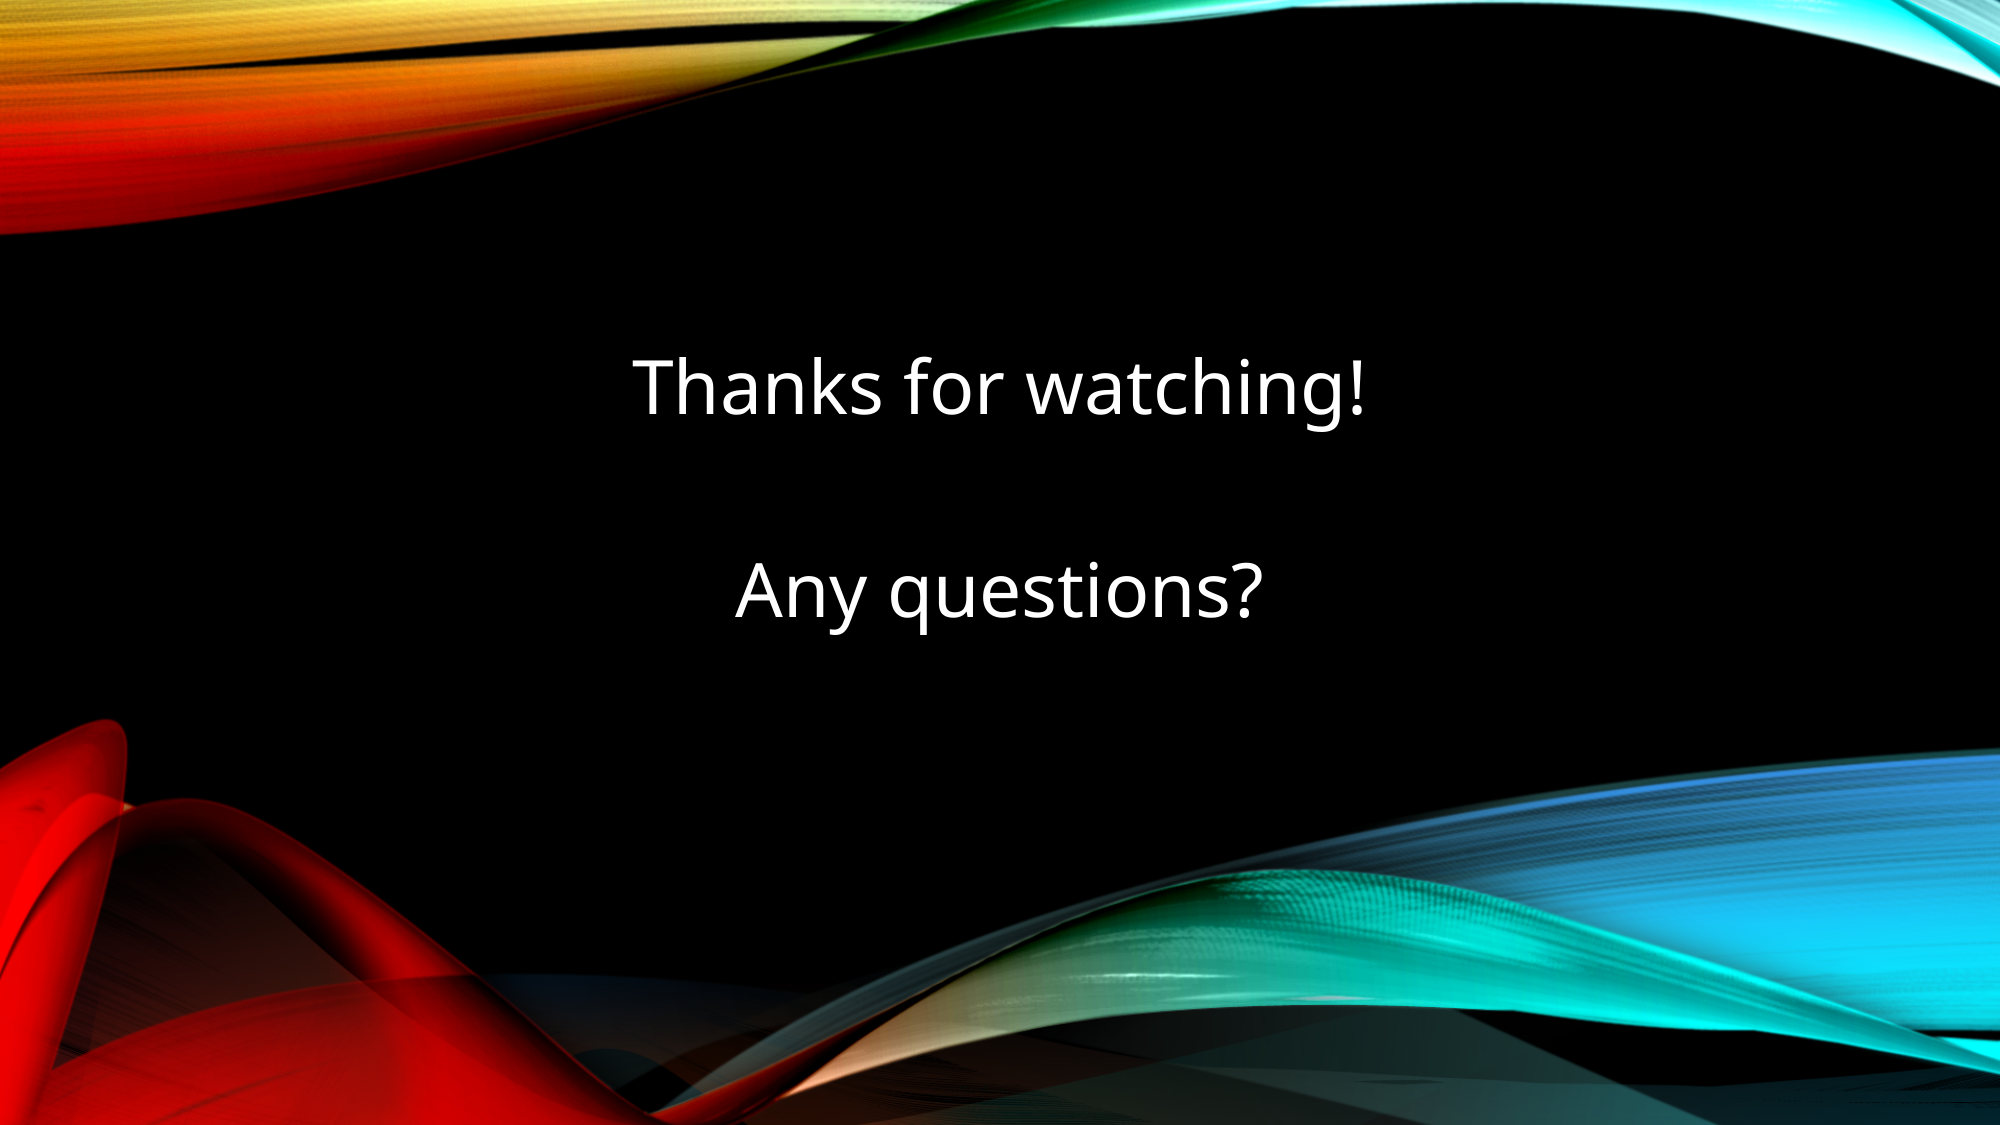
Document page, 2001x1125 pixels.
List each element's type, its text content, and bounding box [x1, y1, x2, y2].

subtitle Thanks for watching! Any questions? [225, 341, 1776, 709]
